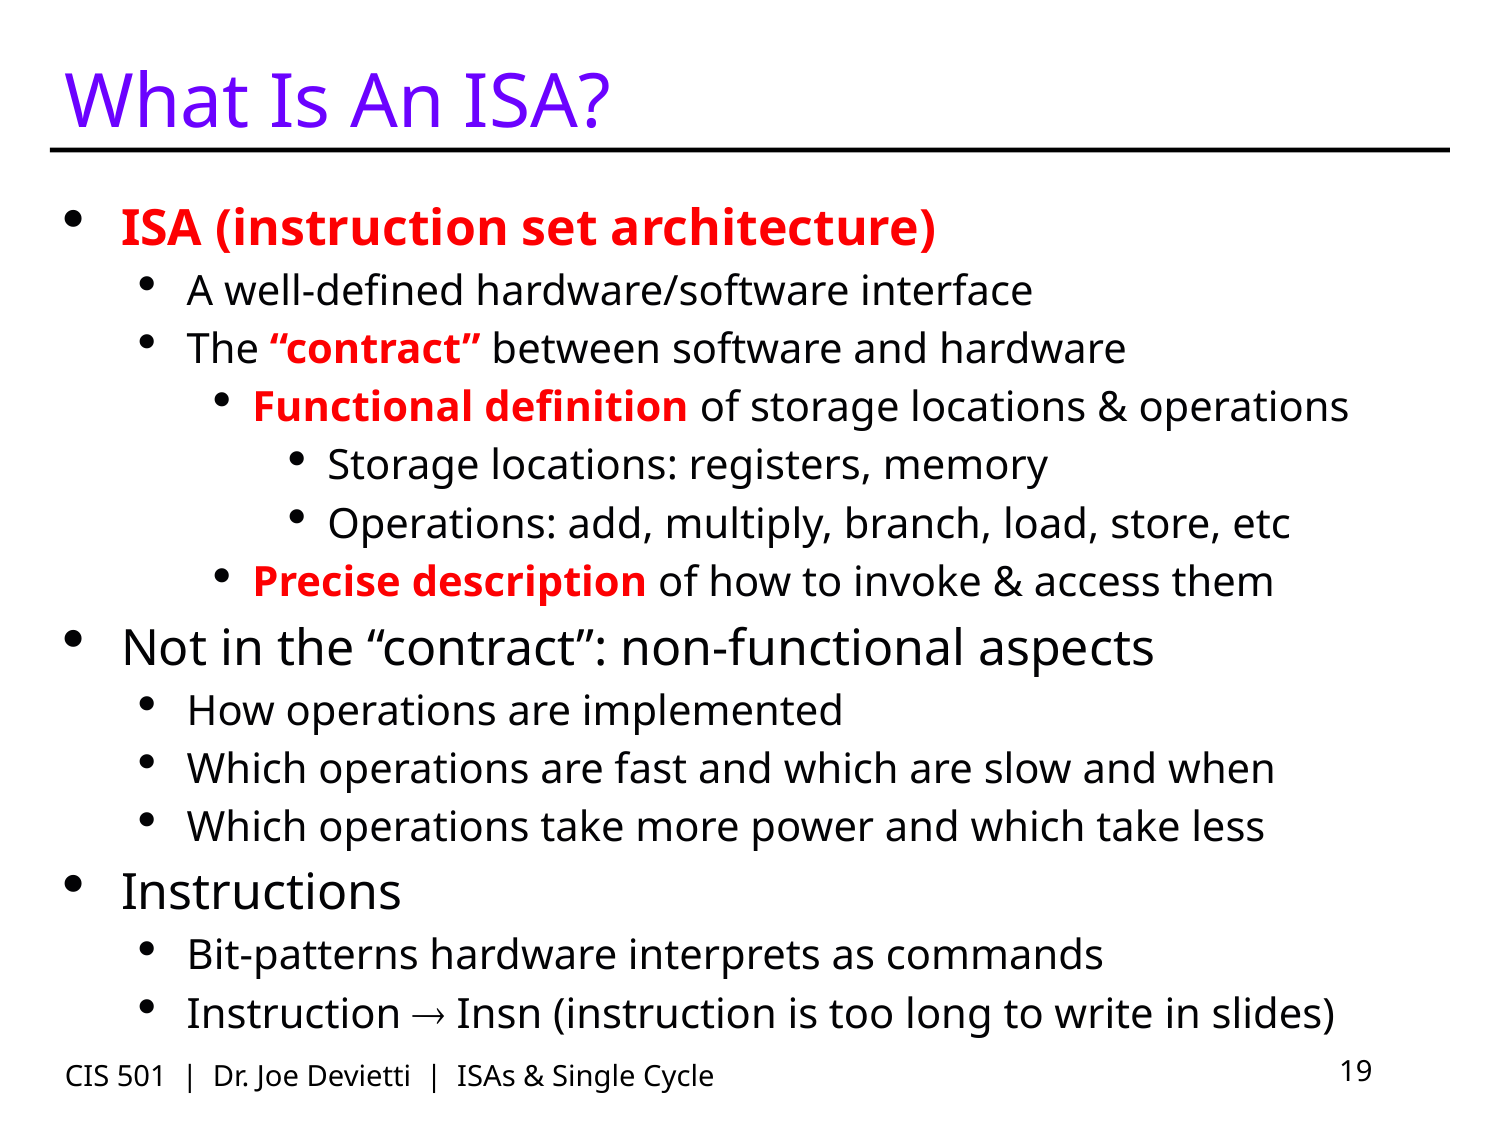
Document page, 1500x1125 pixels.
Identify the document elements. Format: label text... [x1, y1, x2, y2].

text_box ISA (instruction set architecture) A well-defined hardware/software interface The “contract” between software and hardware Functional definition of storage locations & operations Storage locations: registers, memory Operations: add, multiply, branch, load, store, etc Precise description of how to invoke & access them Not in the “contract”: non-functional aspects How operations are implemented Which operations are fast and which are slow and when Which operations take more power and which take less Instructions Bit-patterns hardware interprets as commands Instruction  Insn (instruction is too long to write in slides) [49, 187, 1450, 1025]
text_box CIS 501 | Dr. Joe Devietti | ISAs & Single Cycle [49, 1049, 988, 1100]
text_box <number> [1074, 1049, 1388, 1100]
text_box What Is An ISA? [49, 37, 1375, 150]
